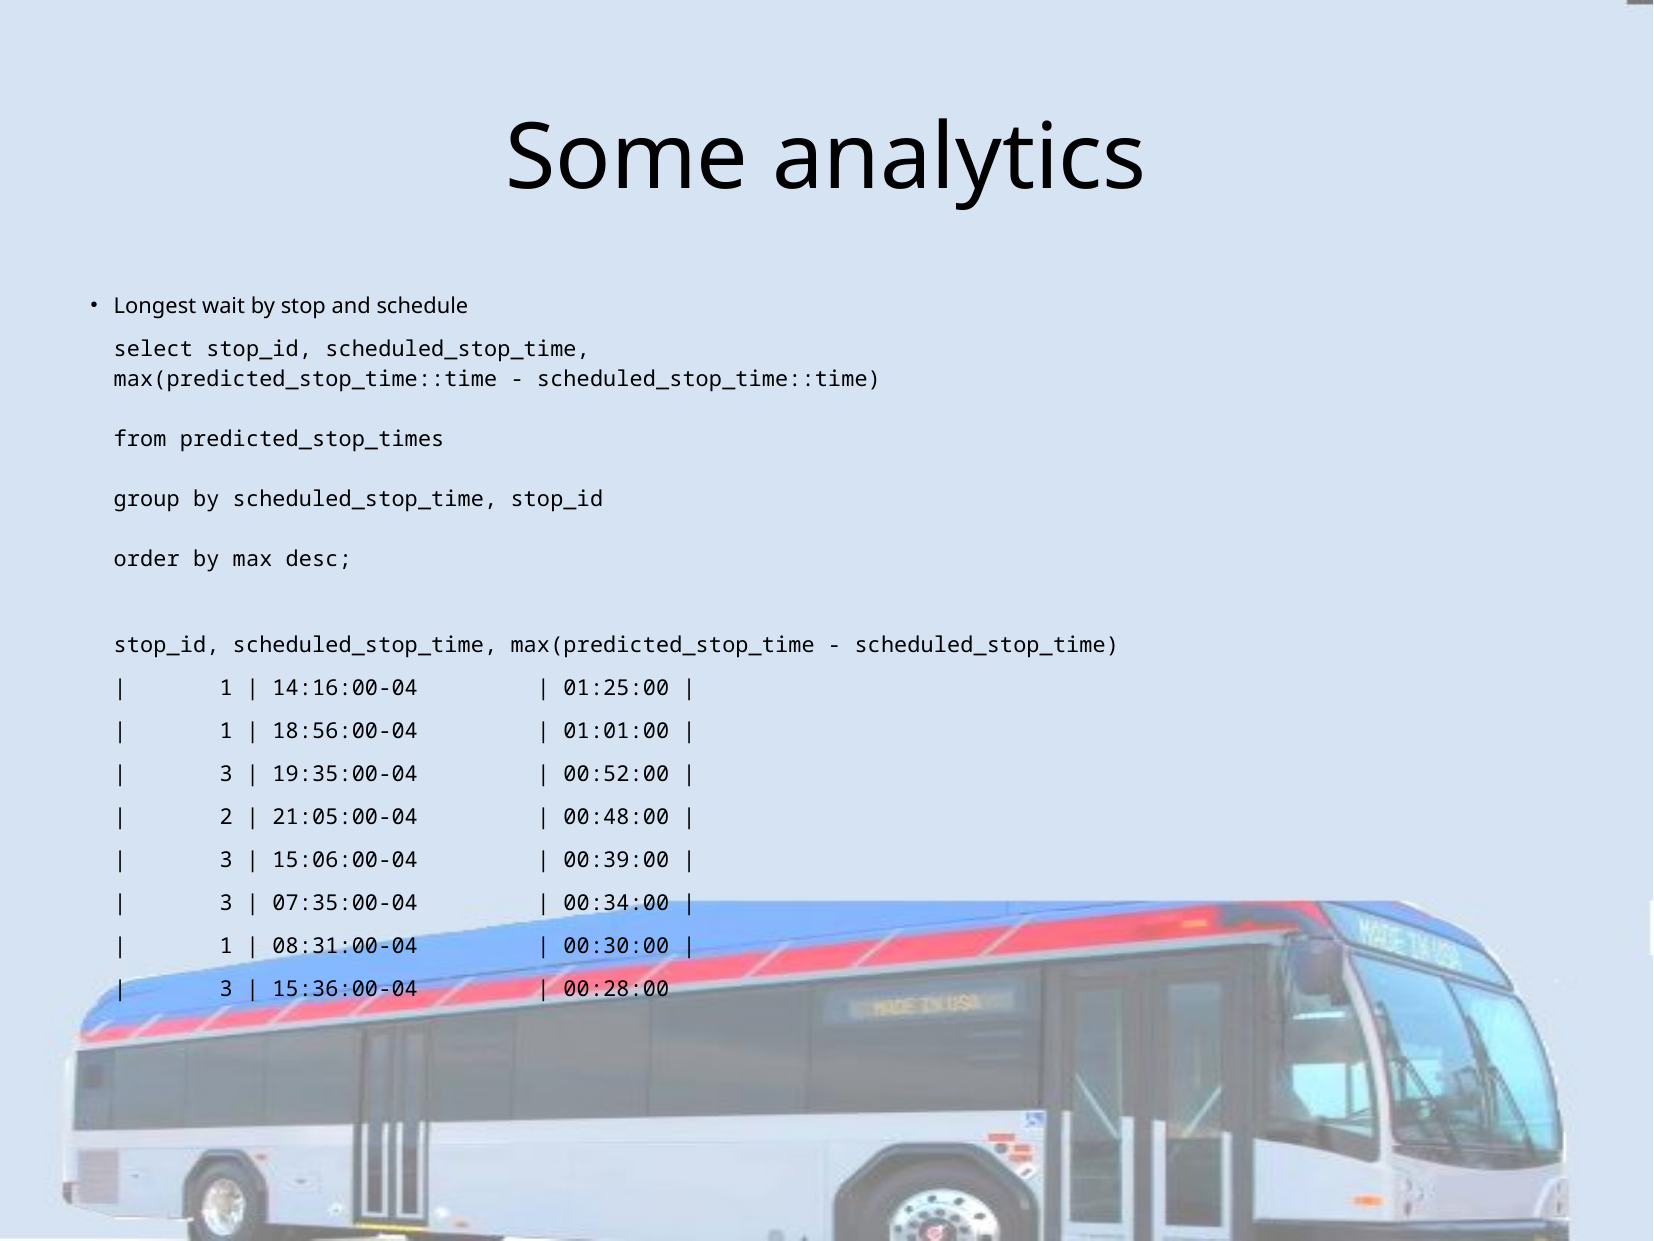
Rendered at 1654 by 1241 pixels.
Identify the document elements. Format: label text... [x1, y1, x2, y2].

picture [0, 0, 1654, 1241]
title Some analytics [82, 49, 1571, 257]
list Longest wait by stop and schedule select stop_id, scheduled_stop_time, max(predicted_stop_time::time - scheduled_stop_time::time) from predicted_stop_times group by scheduled_stop_time, stop_id order by max desc; stop_id, scheduled_stop_time, max(predicted_stop_time - scheduled_stop_time) | 1 | 14:16:00-04 | 01:25:00 | | 1 | 18:56:00-04 | 01:01:00 | | 3 | 19:35:00-04 | 00:52:00 | | 2 | 21:05:00-04 | 00:48:00 | | 3 | 15:06:00-04 | 00:39:00 | | 3 | 07:35:00-04 | 00:34:00 | | 1 | 08:31:00-04 | 00:30:00 | | 3 | 15:36:00-04 | 00:28:00 [82, 290, 1571, 1010]
